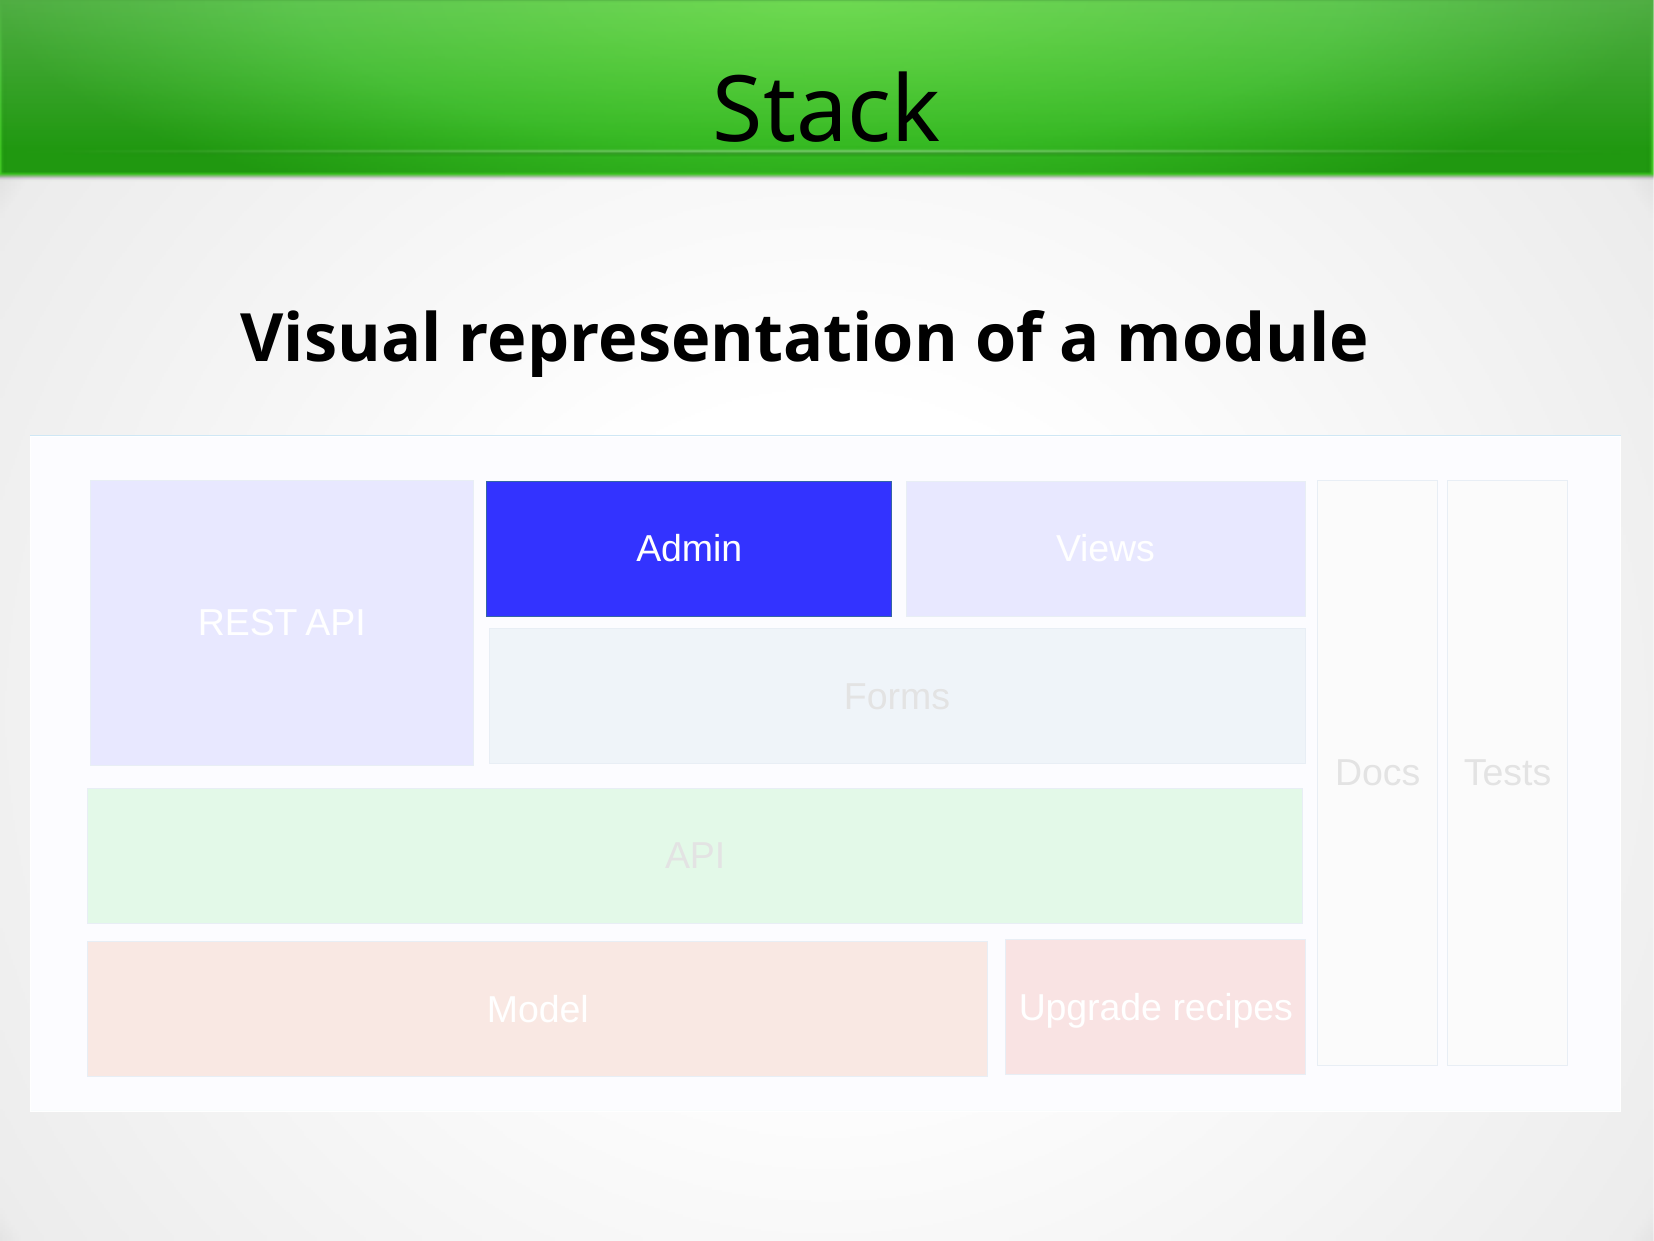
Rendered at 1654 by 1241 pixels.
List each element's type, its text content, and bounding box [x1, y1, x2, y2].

text_box [30, 435, 1621, 1112]
picture [0, 0, 1654, 1241]
title Stack [82, 2, 1571, 210]
text_box Admin [486, 481, 892, 617]
text_box Visual representation of a module [225, 282, 1433, 390]
